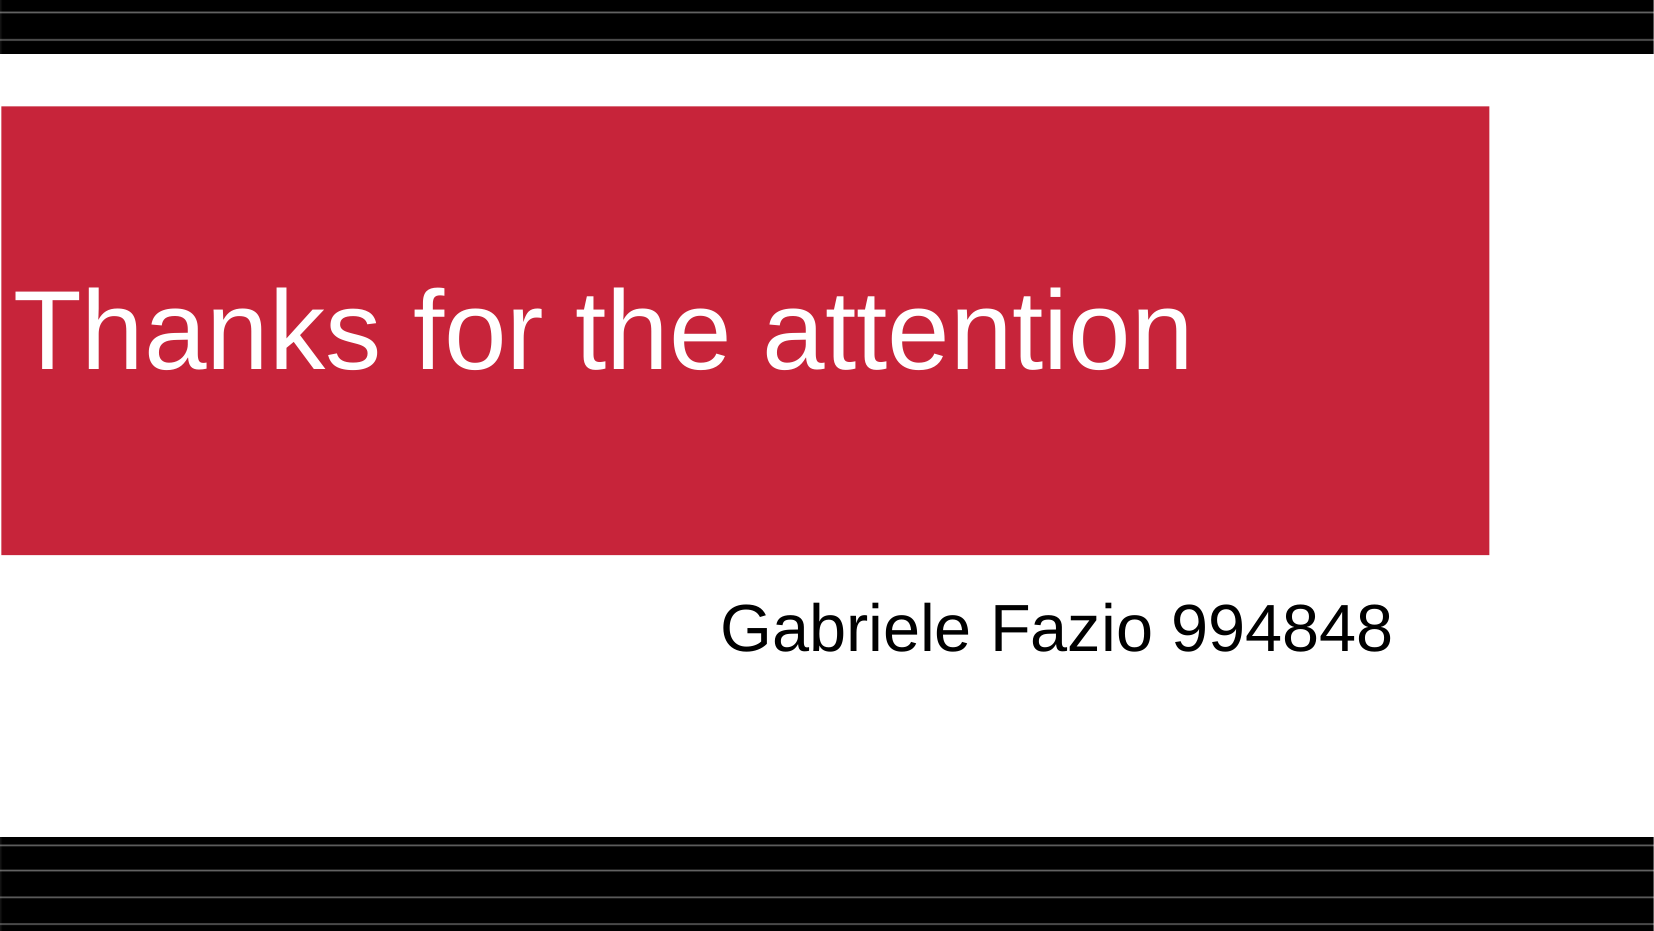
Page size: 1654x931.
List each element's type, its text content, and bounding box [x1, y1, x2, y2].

subtitle Gabriele Fazio 994848 [625, 590, 1489, 804]
picture [0, 0, 1654, 54]
title Thanks for the attention [1, 106, 1490, 556]
picture [0, 837, 1654, 931]
